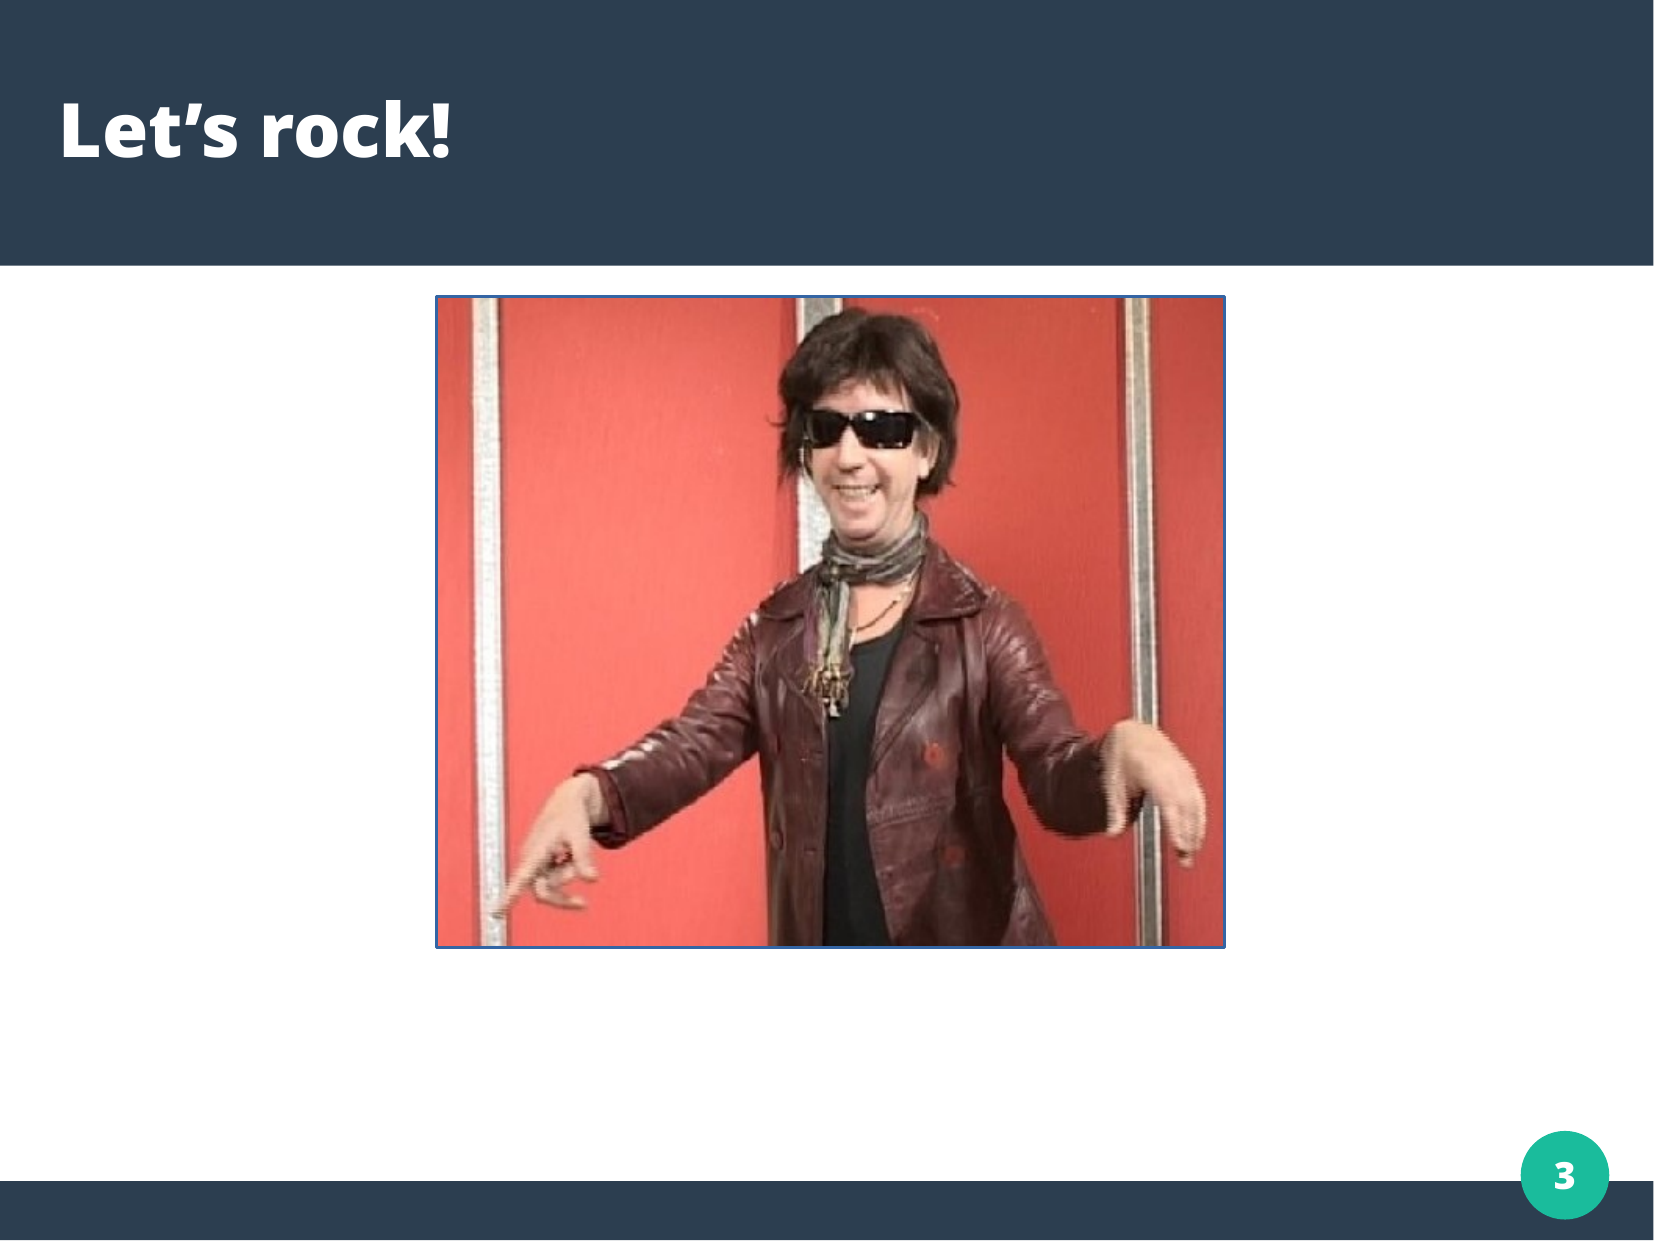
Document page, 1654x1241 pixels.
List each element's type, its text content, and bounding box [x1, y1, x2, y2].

picture [438, 297, 1223, 947]
title Let’s rock! [59, 49, 1595, 207]
